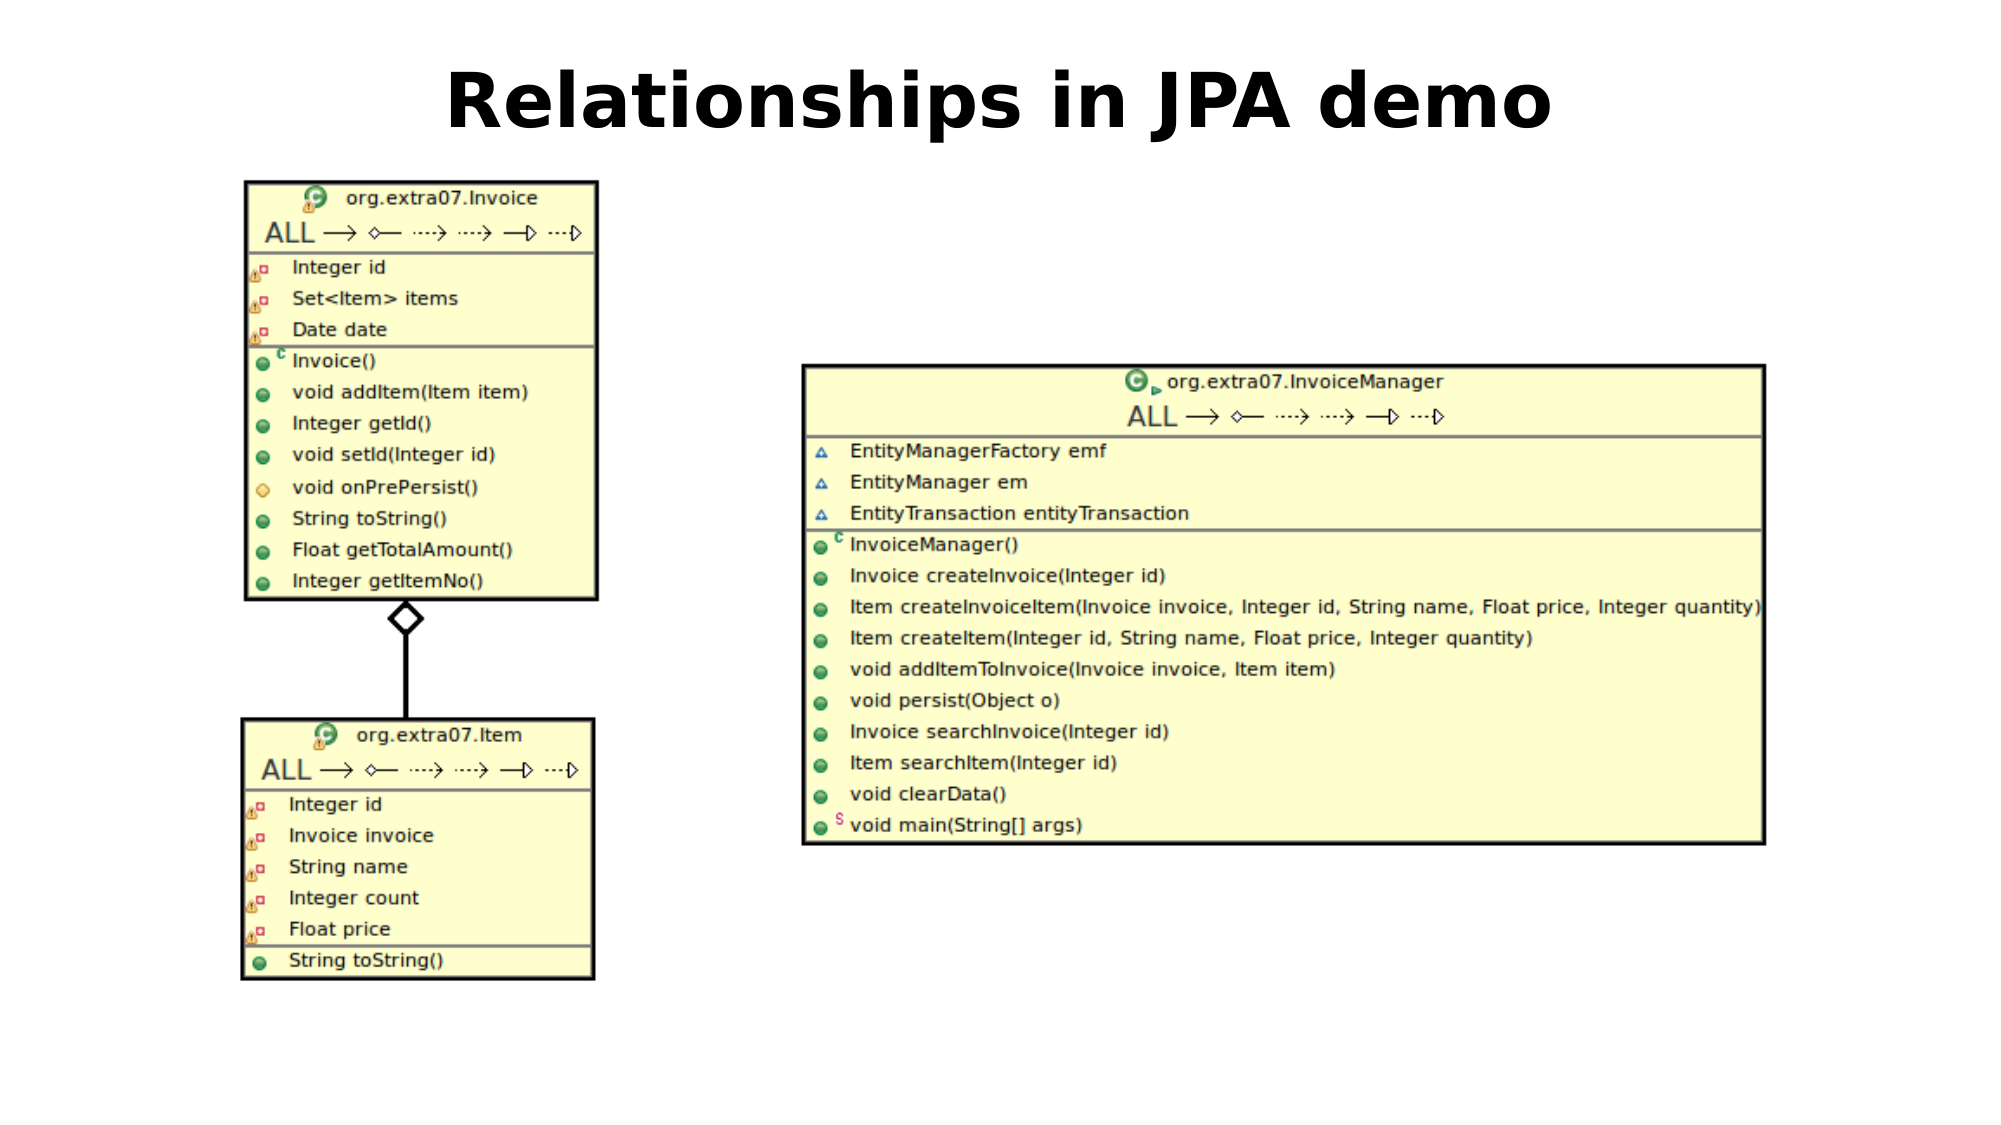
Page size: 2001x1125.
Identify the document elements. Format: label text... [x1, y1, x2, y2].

picture [220, 165, 1796, 1007]
title Relationships in JPA demo [99, 44, 1900, 177]
